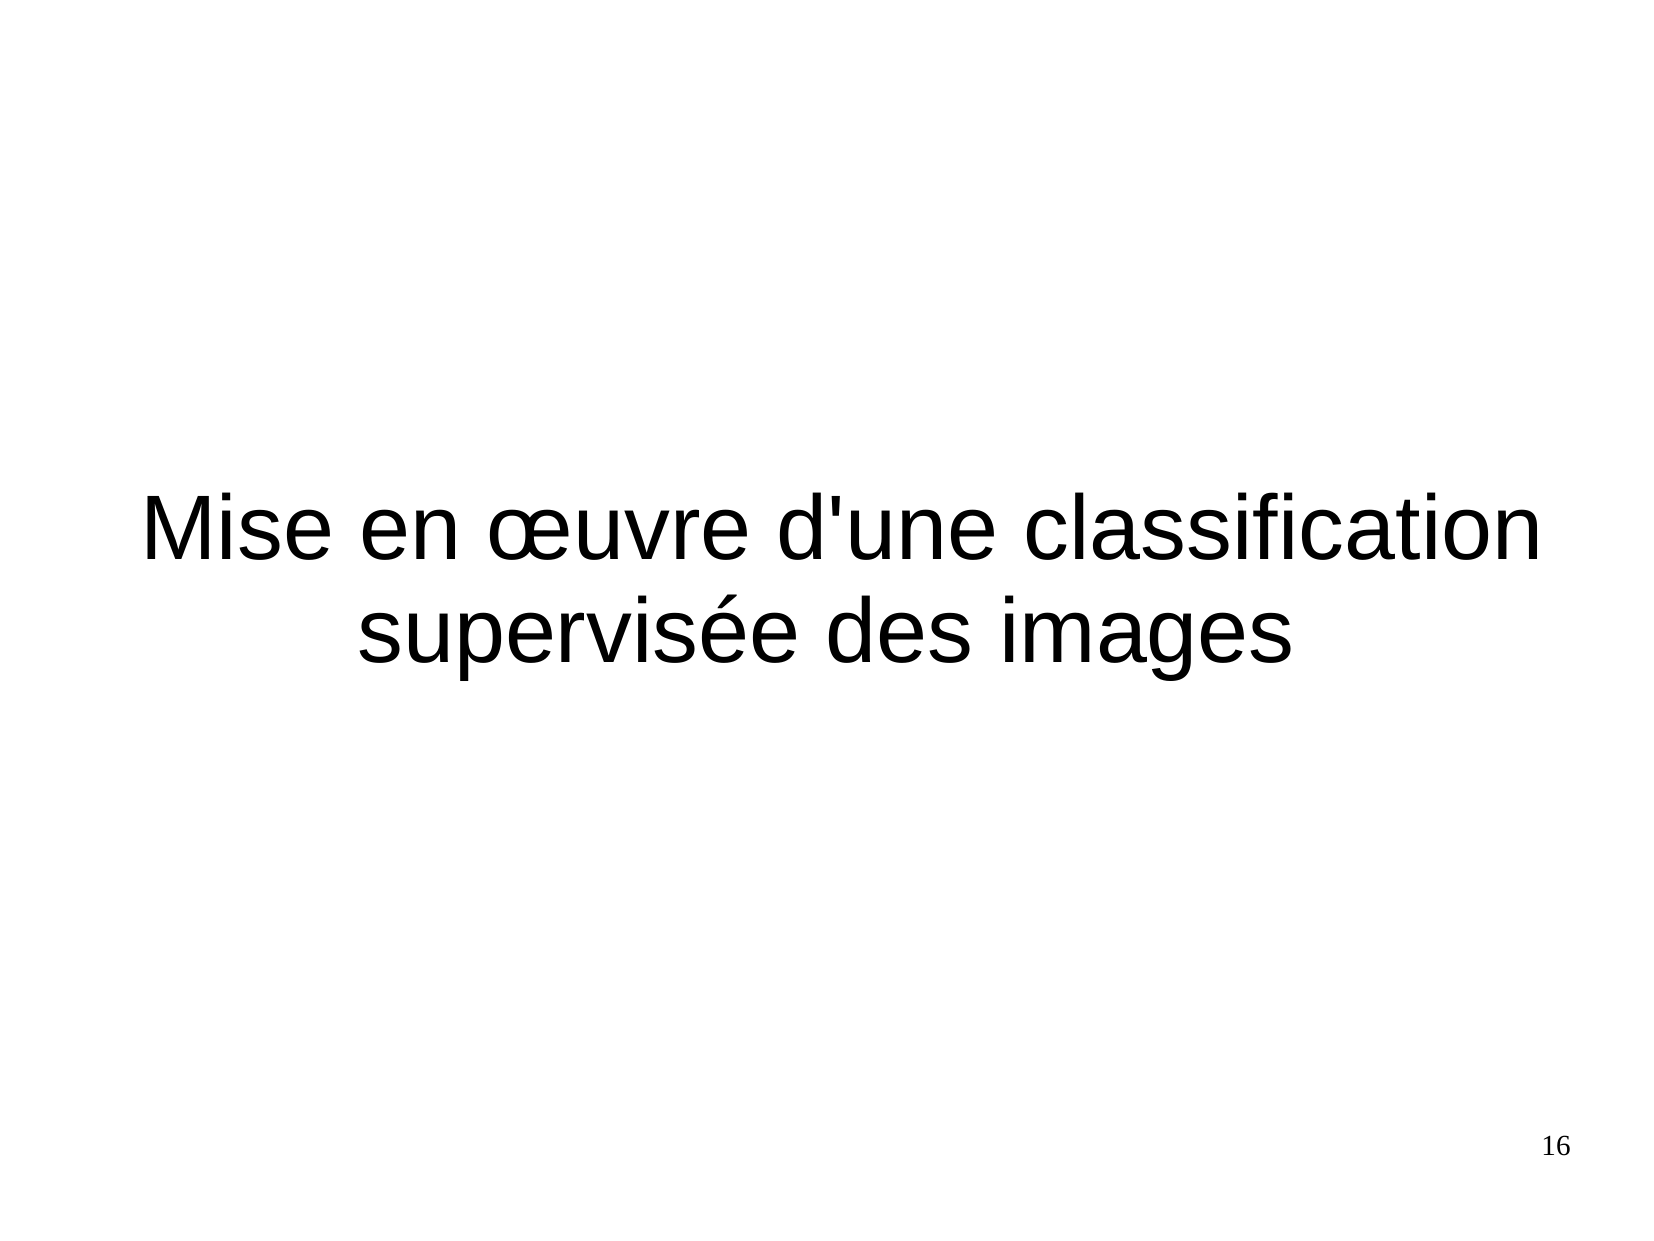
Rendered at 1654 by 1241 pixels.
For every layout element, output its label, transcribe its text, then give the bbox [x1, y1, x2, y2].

subtitle Mise en œuvre d'une classification supervisée des images [82, 49, 1571, 1109]
